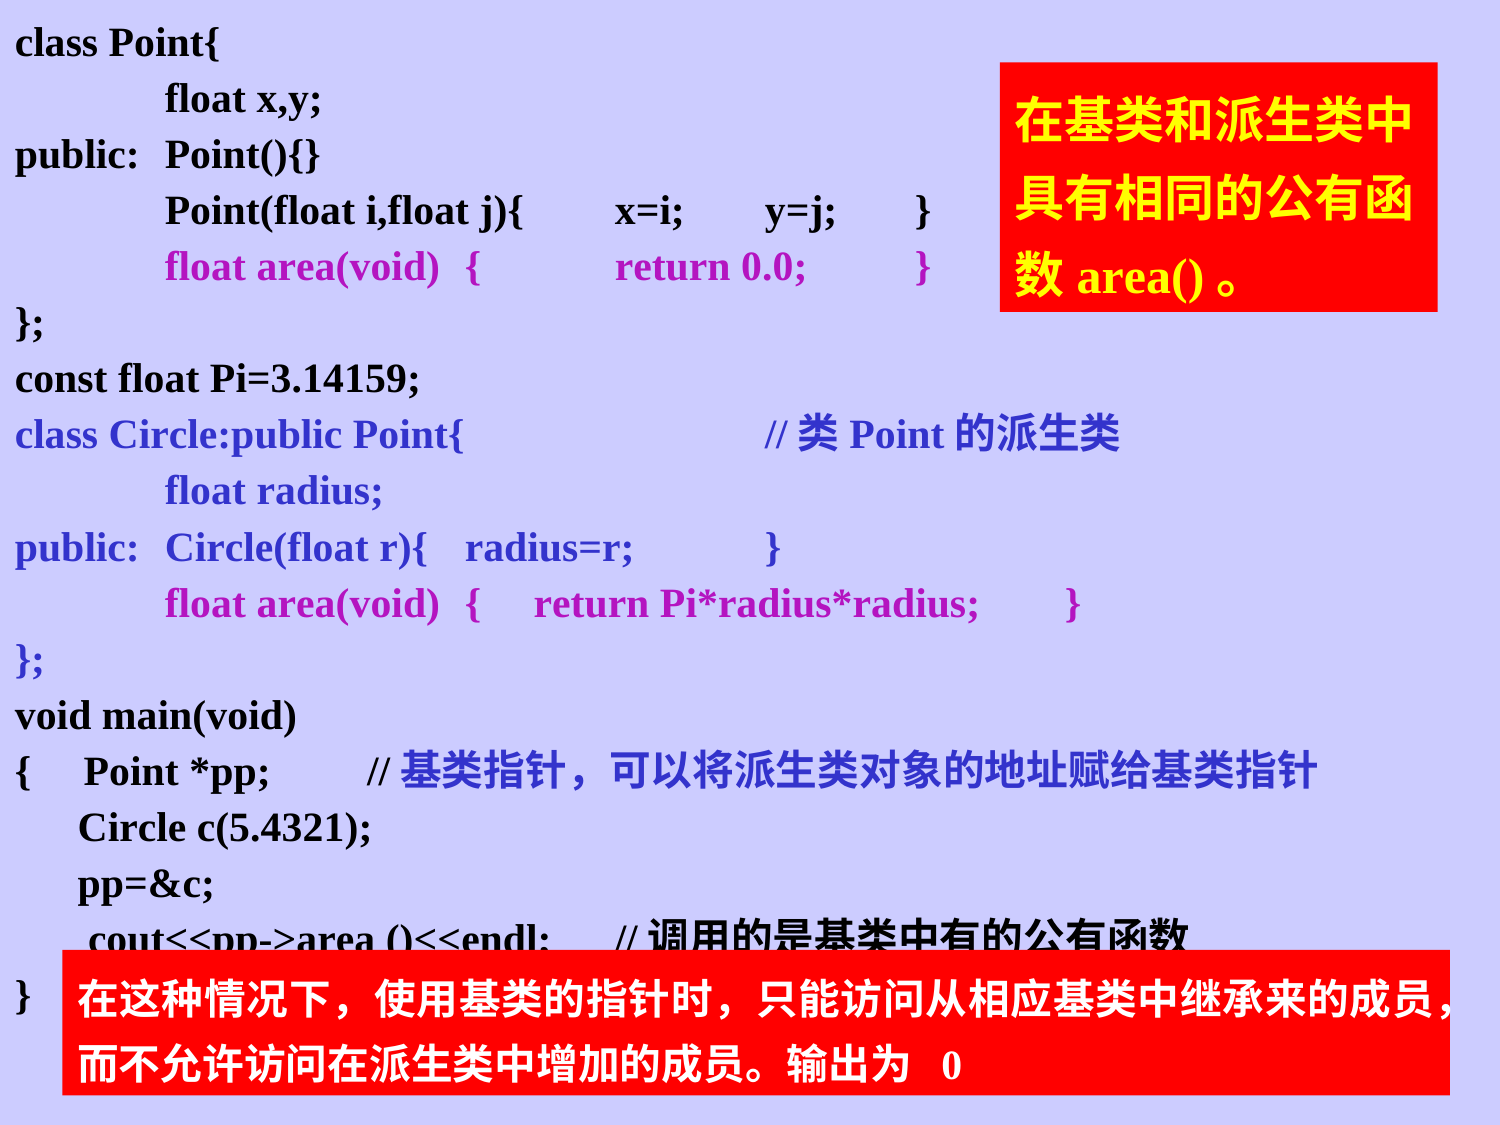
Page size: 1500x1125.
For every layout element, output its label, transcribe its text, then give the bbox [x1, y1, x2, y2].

text_box class Point{ float x,y; public: Point(){} Point(float i,float j){ x=i; y=j; } float area(void) { return 0.0; } }; const float Pi=3.14159; class Circle:public Point{ //类Point的派生类 float radius; public: Circle(float r){ radius=r; } float area(void) { return Pi*radius*radius; } }; void main(void) { Point *pp; //基类指针，可以将派生类对象的地址赋给基类指针 Circle c(5.4321); pp=&c; cout<<pp->area ()<<endl; //调用的是基类中有的公有函数 } [0, 24, 1450, 1024]
text_box 在这种情况下，使用基类的指针时，只能访问从相应基类中继承来的成员，而不允许访问在派生类中增加的成员。输出为 0 [62, 949, 1450, 1096]
text_box <编号> [1074, 1096, 1388, 1101]
text_box 在基类和派生类中具有相同的公有函数area()。 [999, 62, 1438, 312]
